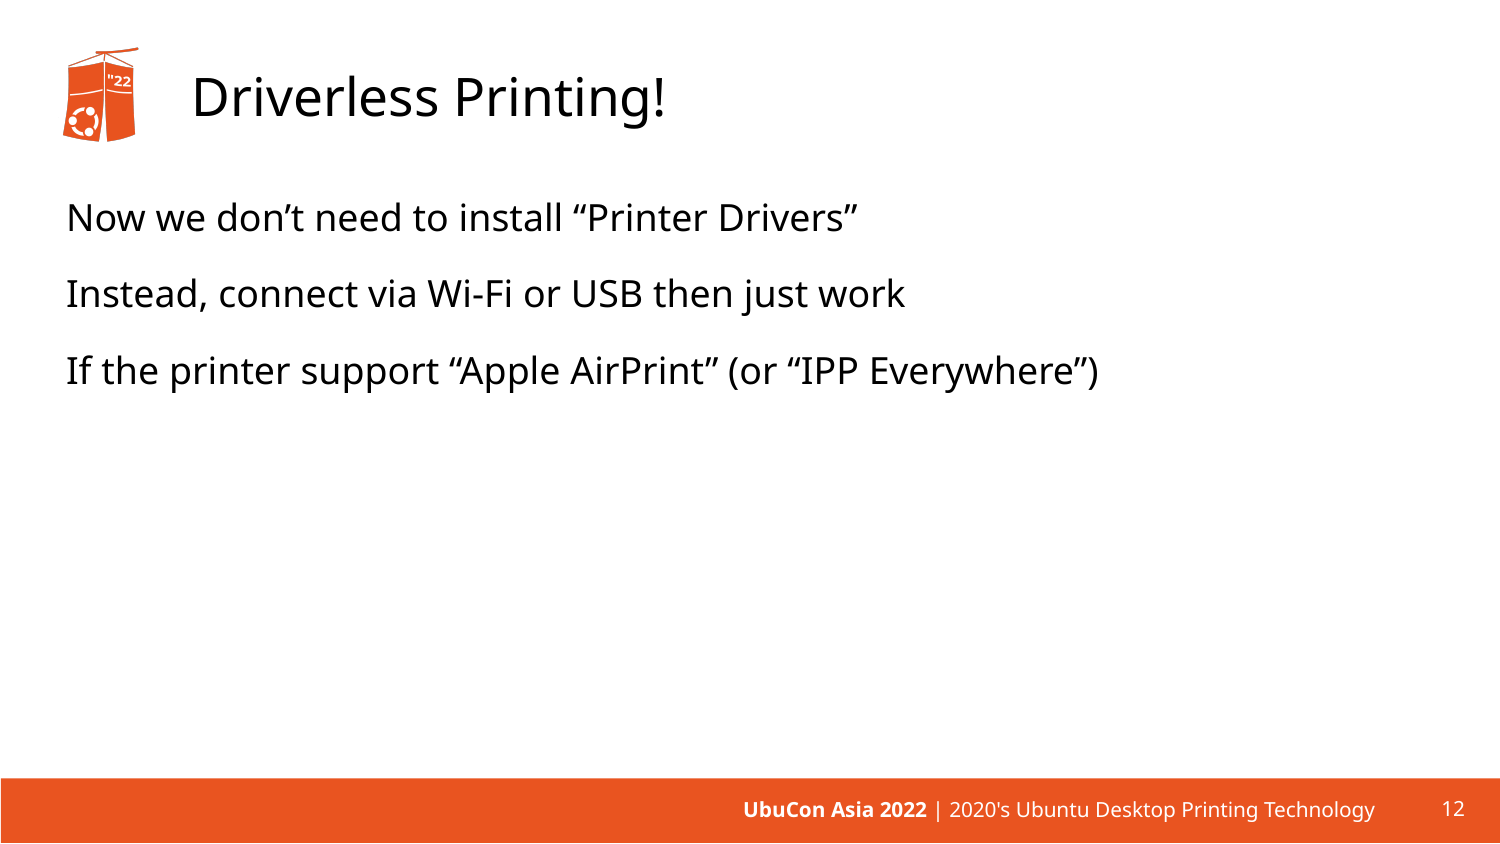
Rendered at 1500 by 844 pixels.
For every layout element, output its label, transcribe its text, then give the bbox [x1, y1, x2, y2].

picture [51, 47, 146, 142]
list Now we don’t need to install “Printer Drivers” Instead, connect via Wi-Fi or USB then just work If the printer support “Apple AirPrint” (or “IPP Everywhere”) [51, 172, 1390, 750]
slide_number <number> [1389, 777, 1480, 842]
title Driverless Printing! [176, 48, 1449, 142]
text_box [0, 778, 1500, 843]
text_box UbuCon Asia 2022 | 2020's Ubuntu Desktop Printing Technology [345, 781, 1390, 837]
